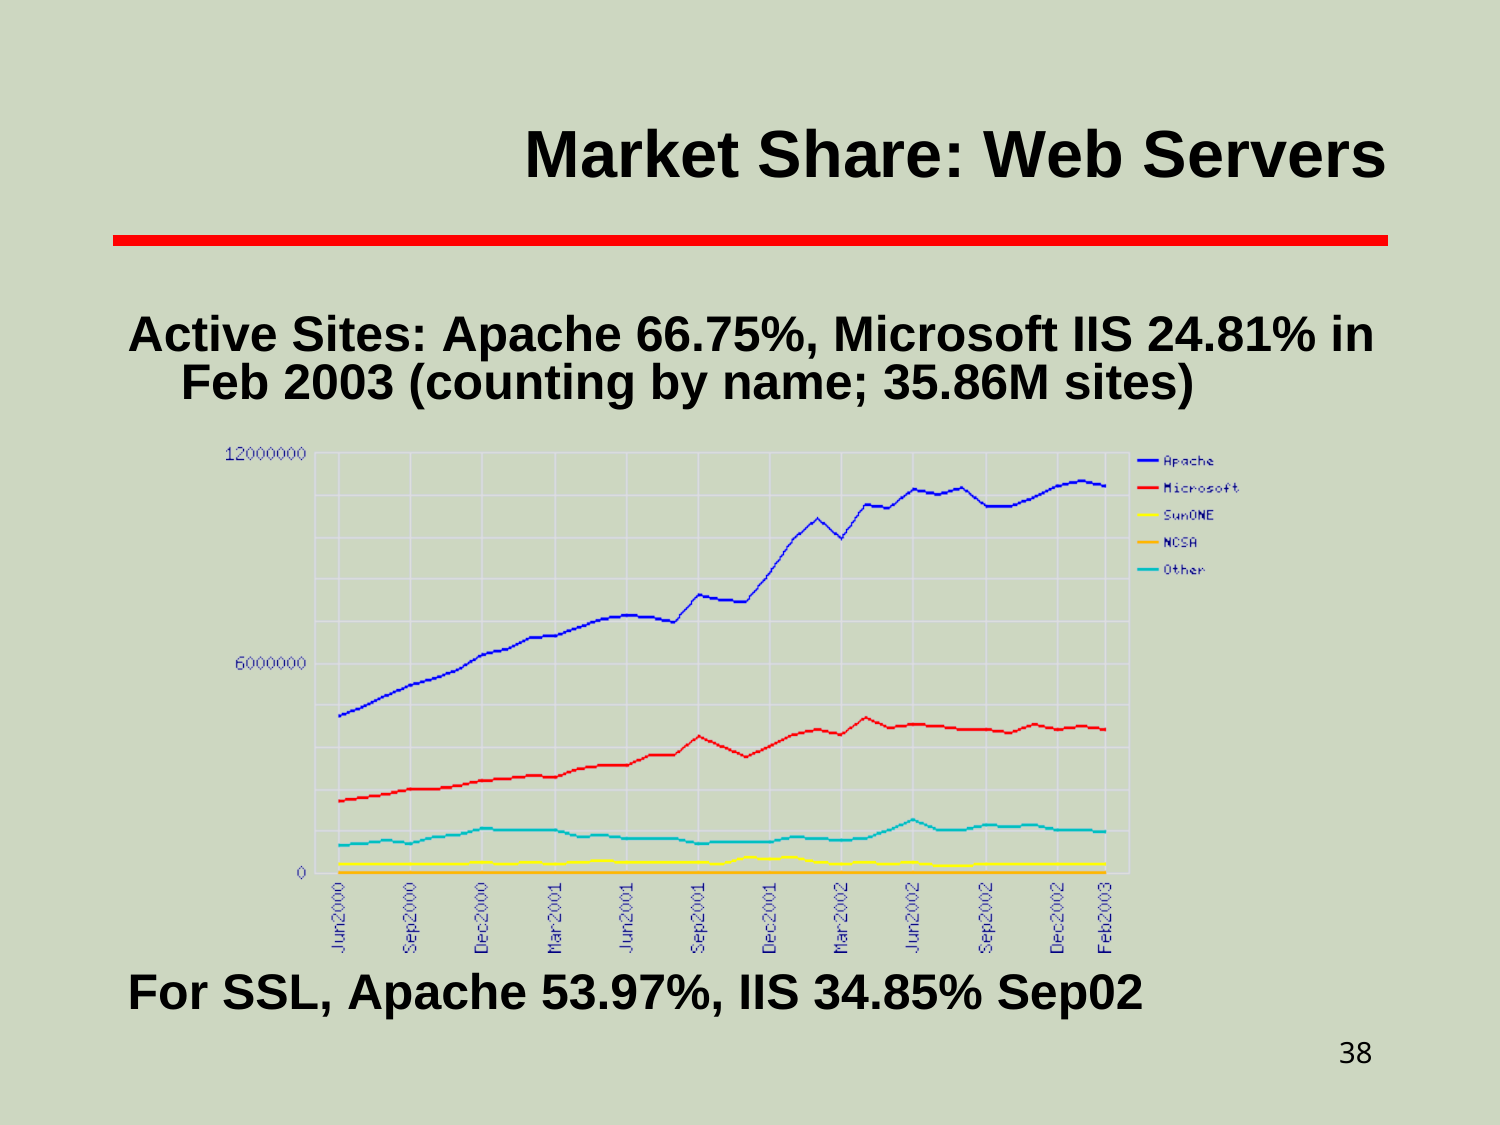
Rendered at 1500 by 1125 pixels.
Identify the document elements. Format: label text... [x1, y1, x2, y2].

title Market Share: Web Servers [337, 85, 1388, 224]
picture [226, 442, 1248, 953]
list Active Sites: Apache 66.75%, Microsoft IIS 24.81% in Feb 2003 (counting by name; 35.86M sites) For SSL, Apache 53.97%, IIS 34.85% Sep02 [110, 312, 1391, 1064]
